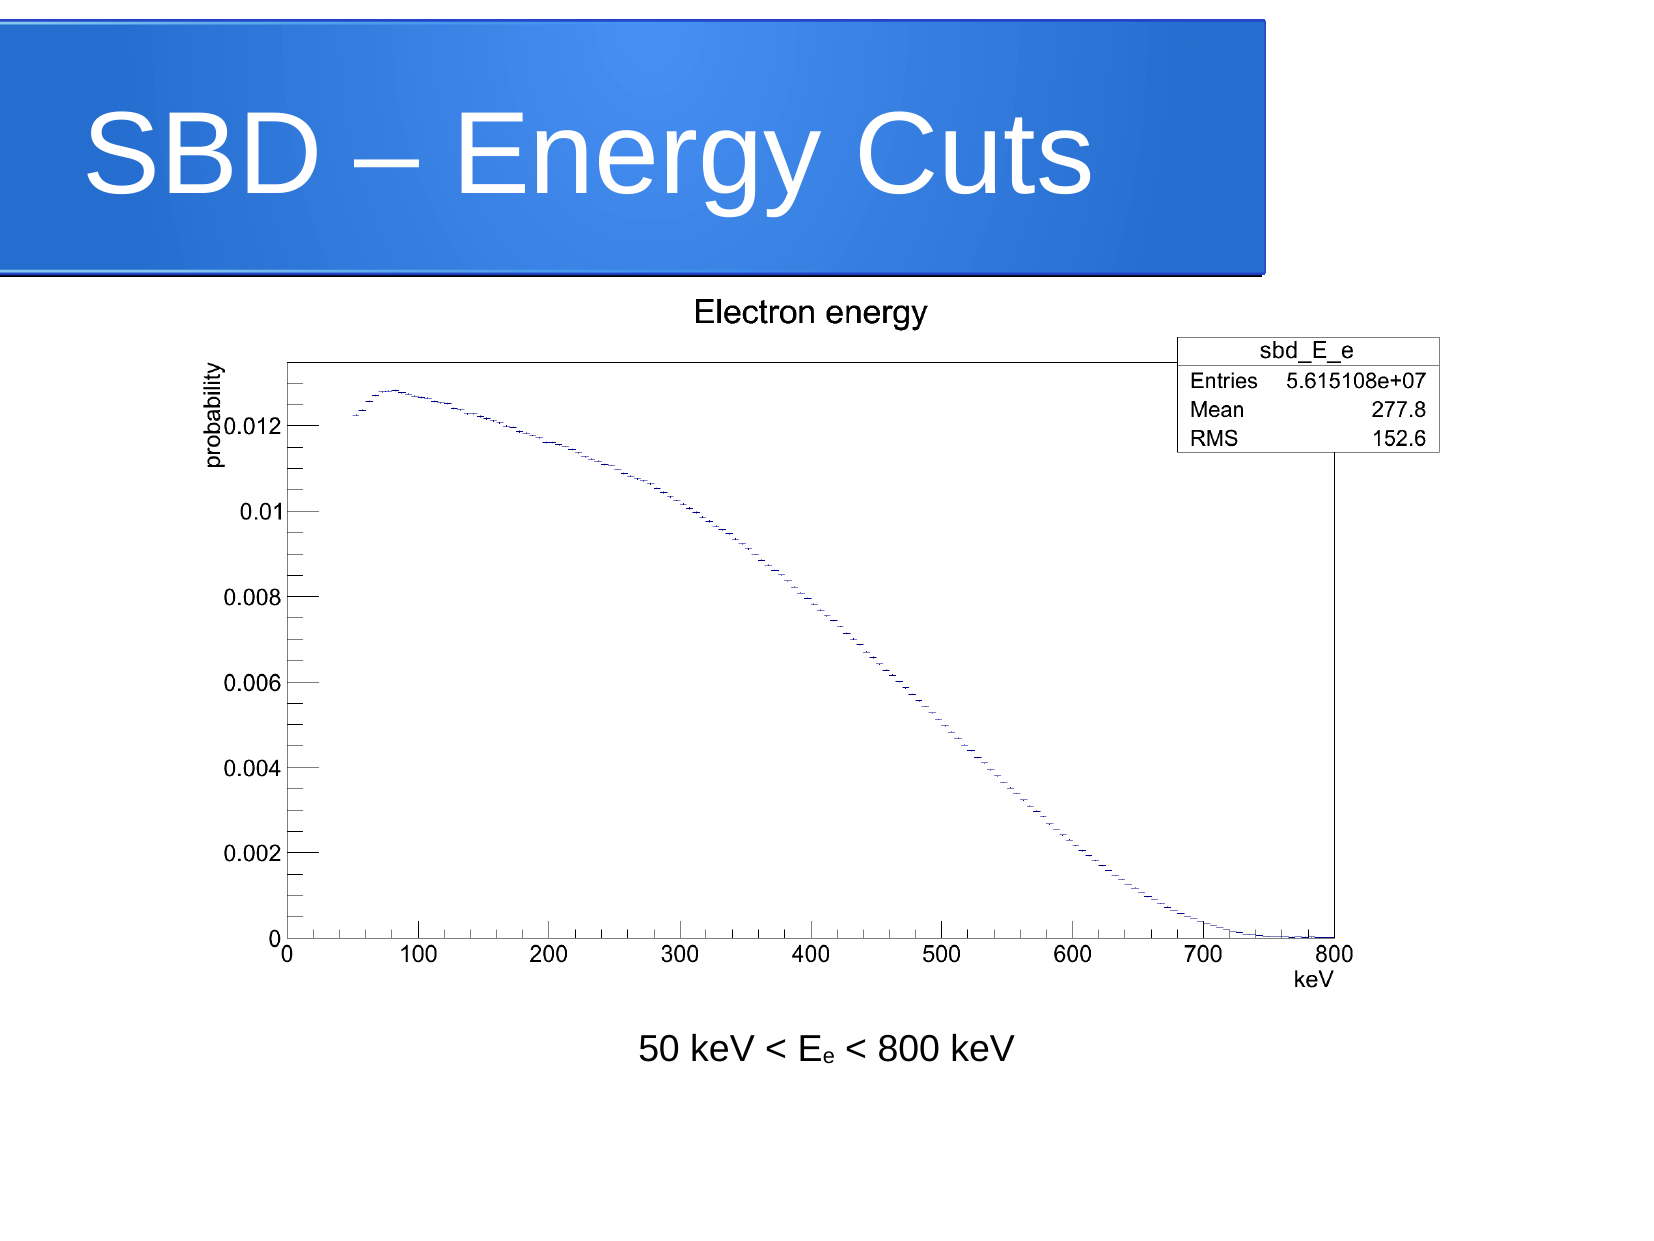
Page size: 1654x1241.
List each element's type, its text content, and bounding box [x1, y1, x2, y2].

text_box 50 keV < Ee < 800 keV [623, 1020, 1030, 1090]
picture [156, 290, 1465, 1010]
picture [0, 17, 1270, 282]
title SBD – Energy Cuts [82, 49, 1250, 257]
